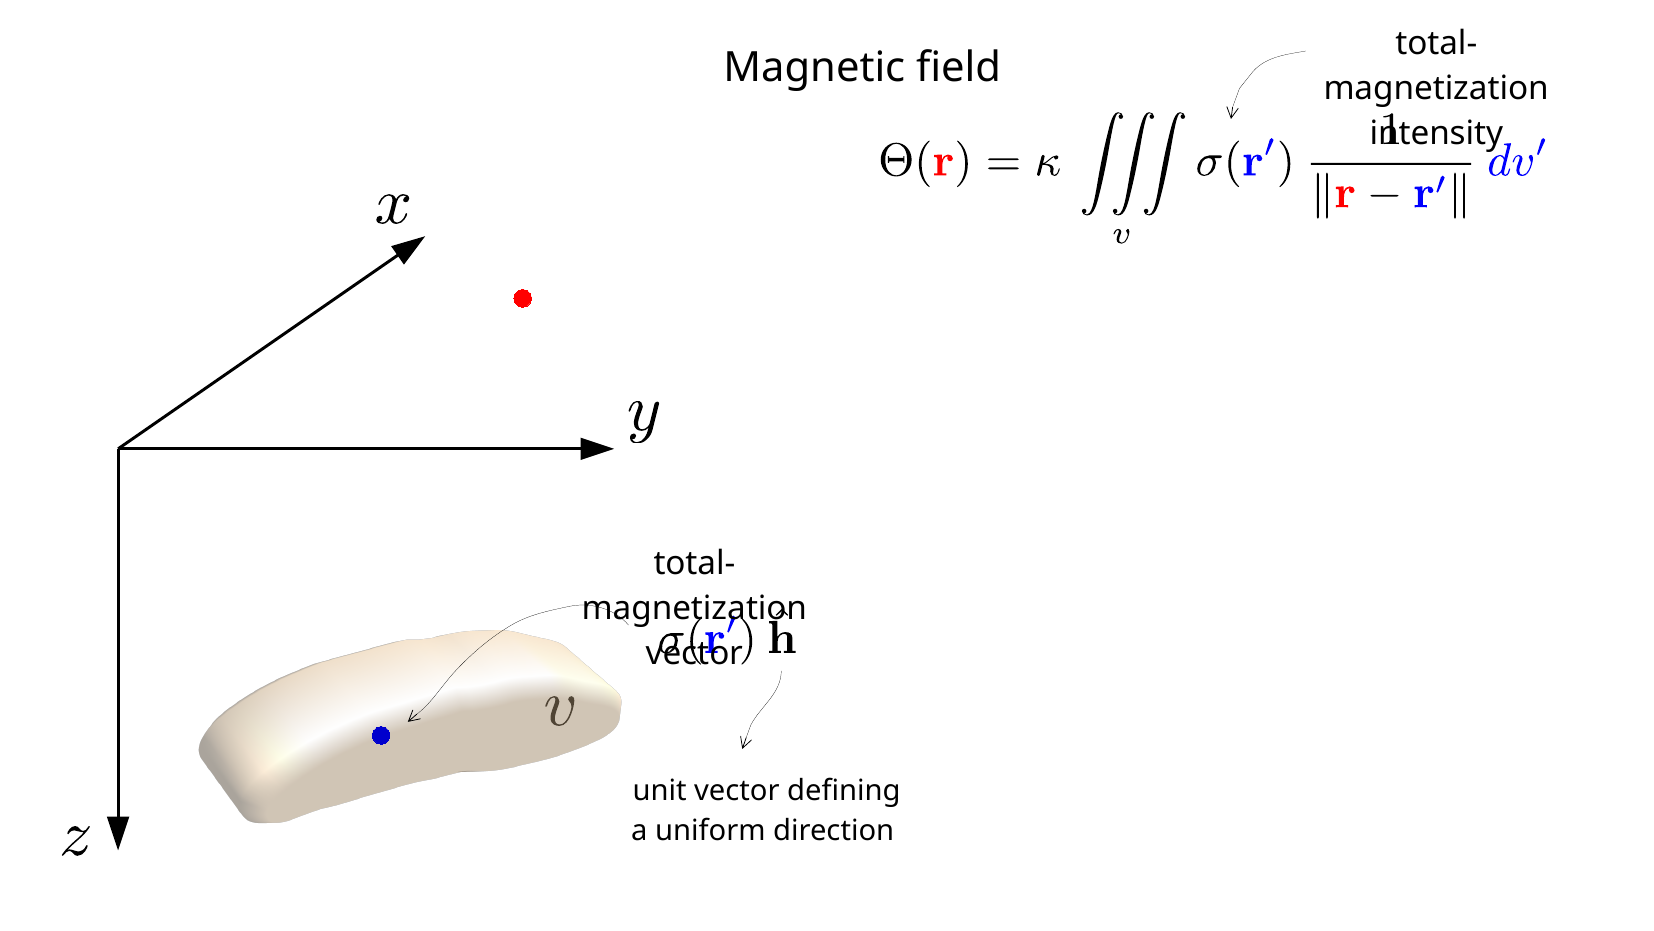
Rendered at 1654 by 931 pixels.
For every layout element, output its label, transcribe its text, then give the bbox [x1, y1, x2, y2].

picture [878, 112, 1547, 244]
text_box Magnetic field [708, 29, 1005, 91]
text_box [372, 726, 390, 745]
text_box total-magnetization intensity [1308, 11, 1642, 107]
picture [374, 194, 413, 224]
text_box unit vector defining a uniform direction [616, 761, 928, 869]
text_box total-magnetization vector [566, 531, 900, 625]
picture [626, 401, 662, 443]
picture [59, 826, 93, 856]
picture [655, 625, 799, 667]
text_box [513, 289, 532, 308]
